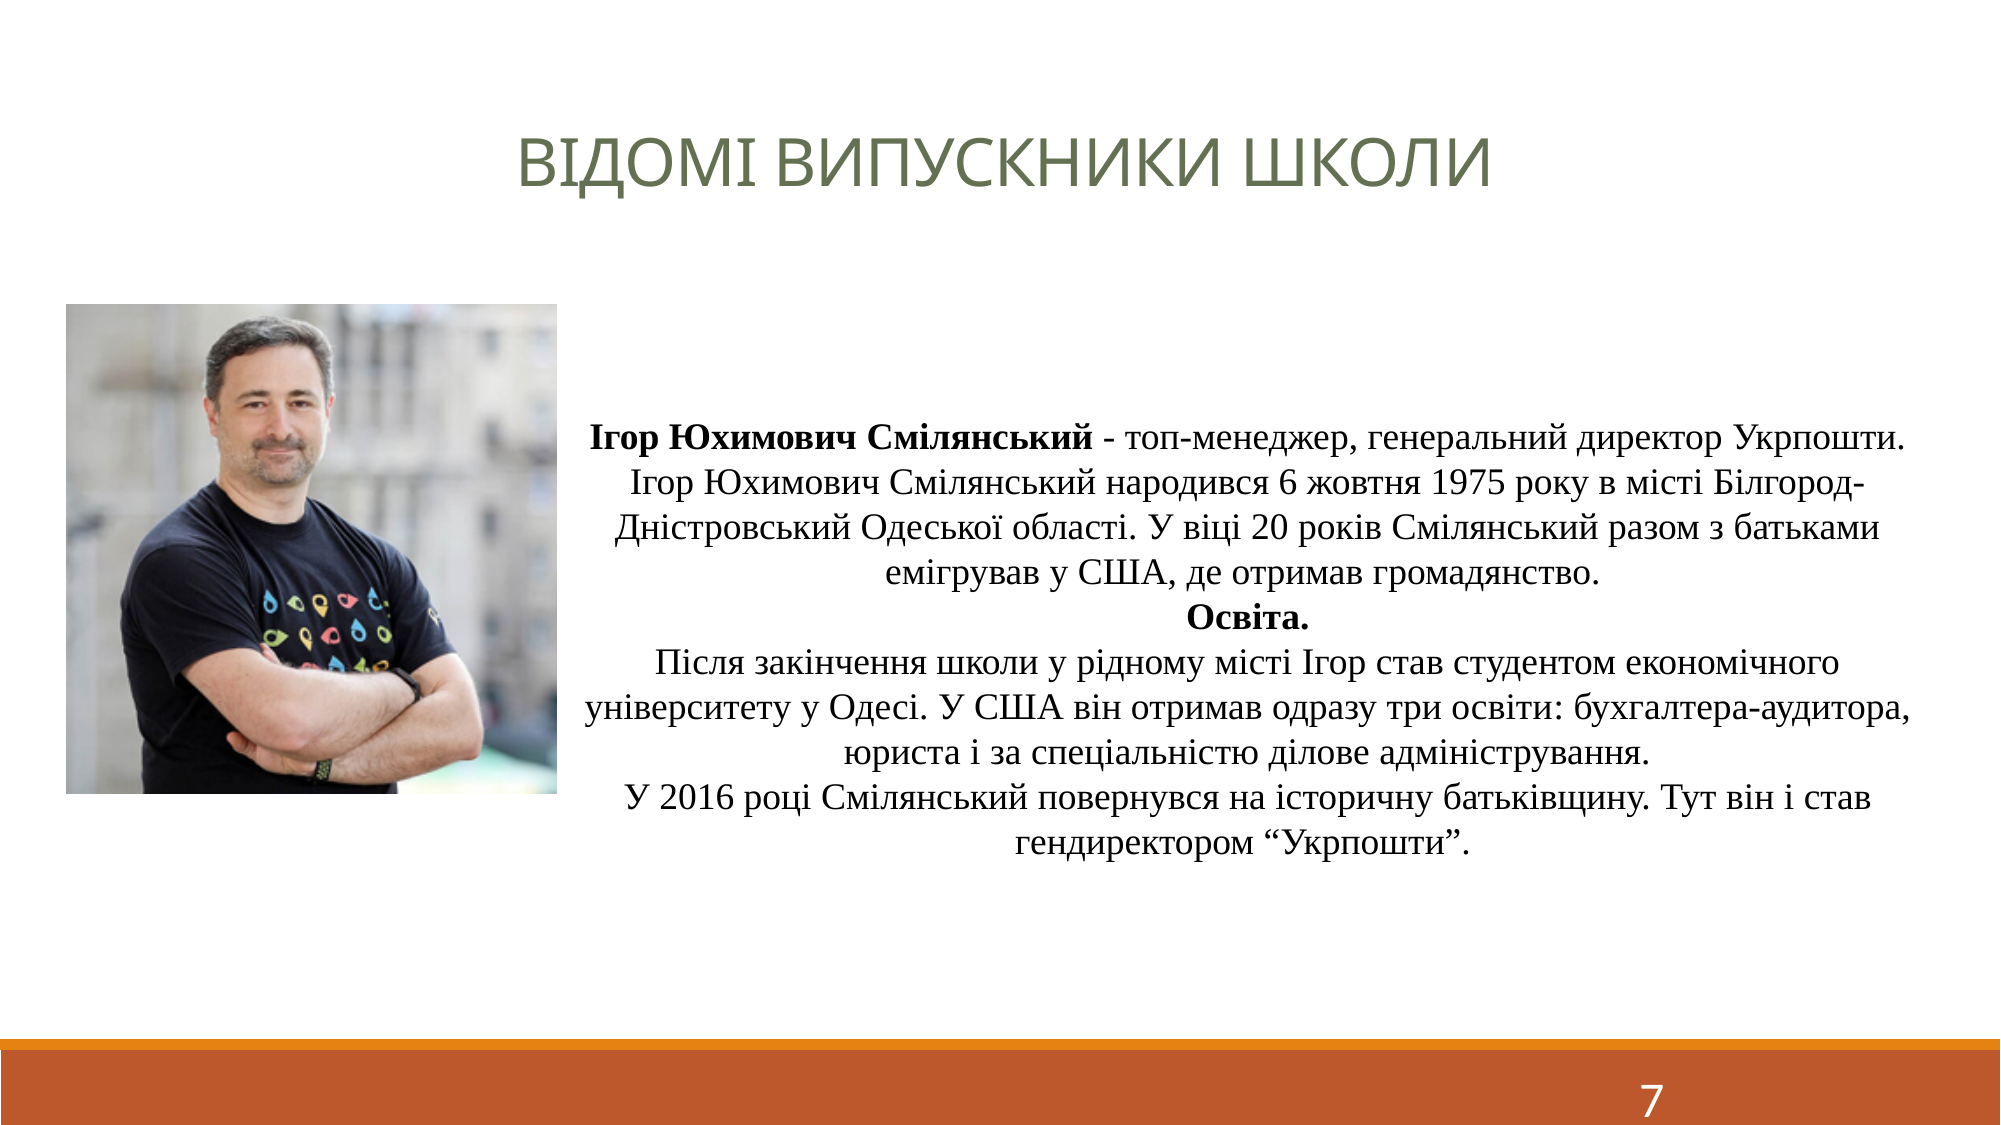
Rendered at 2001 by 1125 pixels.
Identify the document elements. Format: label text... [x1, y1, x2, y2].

text_box 7 [1624, 1060, 1840, 1120]
text_box Ігор Юхимович Смілянський - топ-менеджер, генеральний директор Укрпошти. Ігор Юхимович Смілянський народився 6 жовтня 1975 року в місті Білгород-Дністровський Одеської області. У віці 20 років Смілянський разом з батьками емігрував у США, де отримав громадянство. Освіта. Після закінчення школи у рідному місті Ігор став студентом економічного університету у Одесі. У США він отримав одразу три освіти: бухгалтера-аудитора, юриста і за спеціальністю ділове адміністрування. У 2016 році Смілянський повернувся на історичну батьківщину. Тут він і став гендиректором “Укрпошти”. [556, 215, 1940, 1060]
text_box ВІДОМІ ВИПУСКНИКИ ШКОЛИ [180, 47, 1831, 286]
picture [66, 304, 556, 794]
